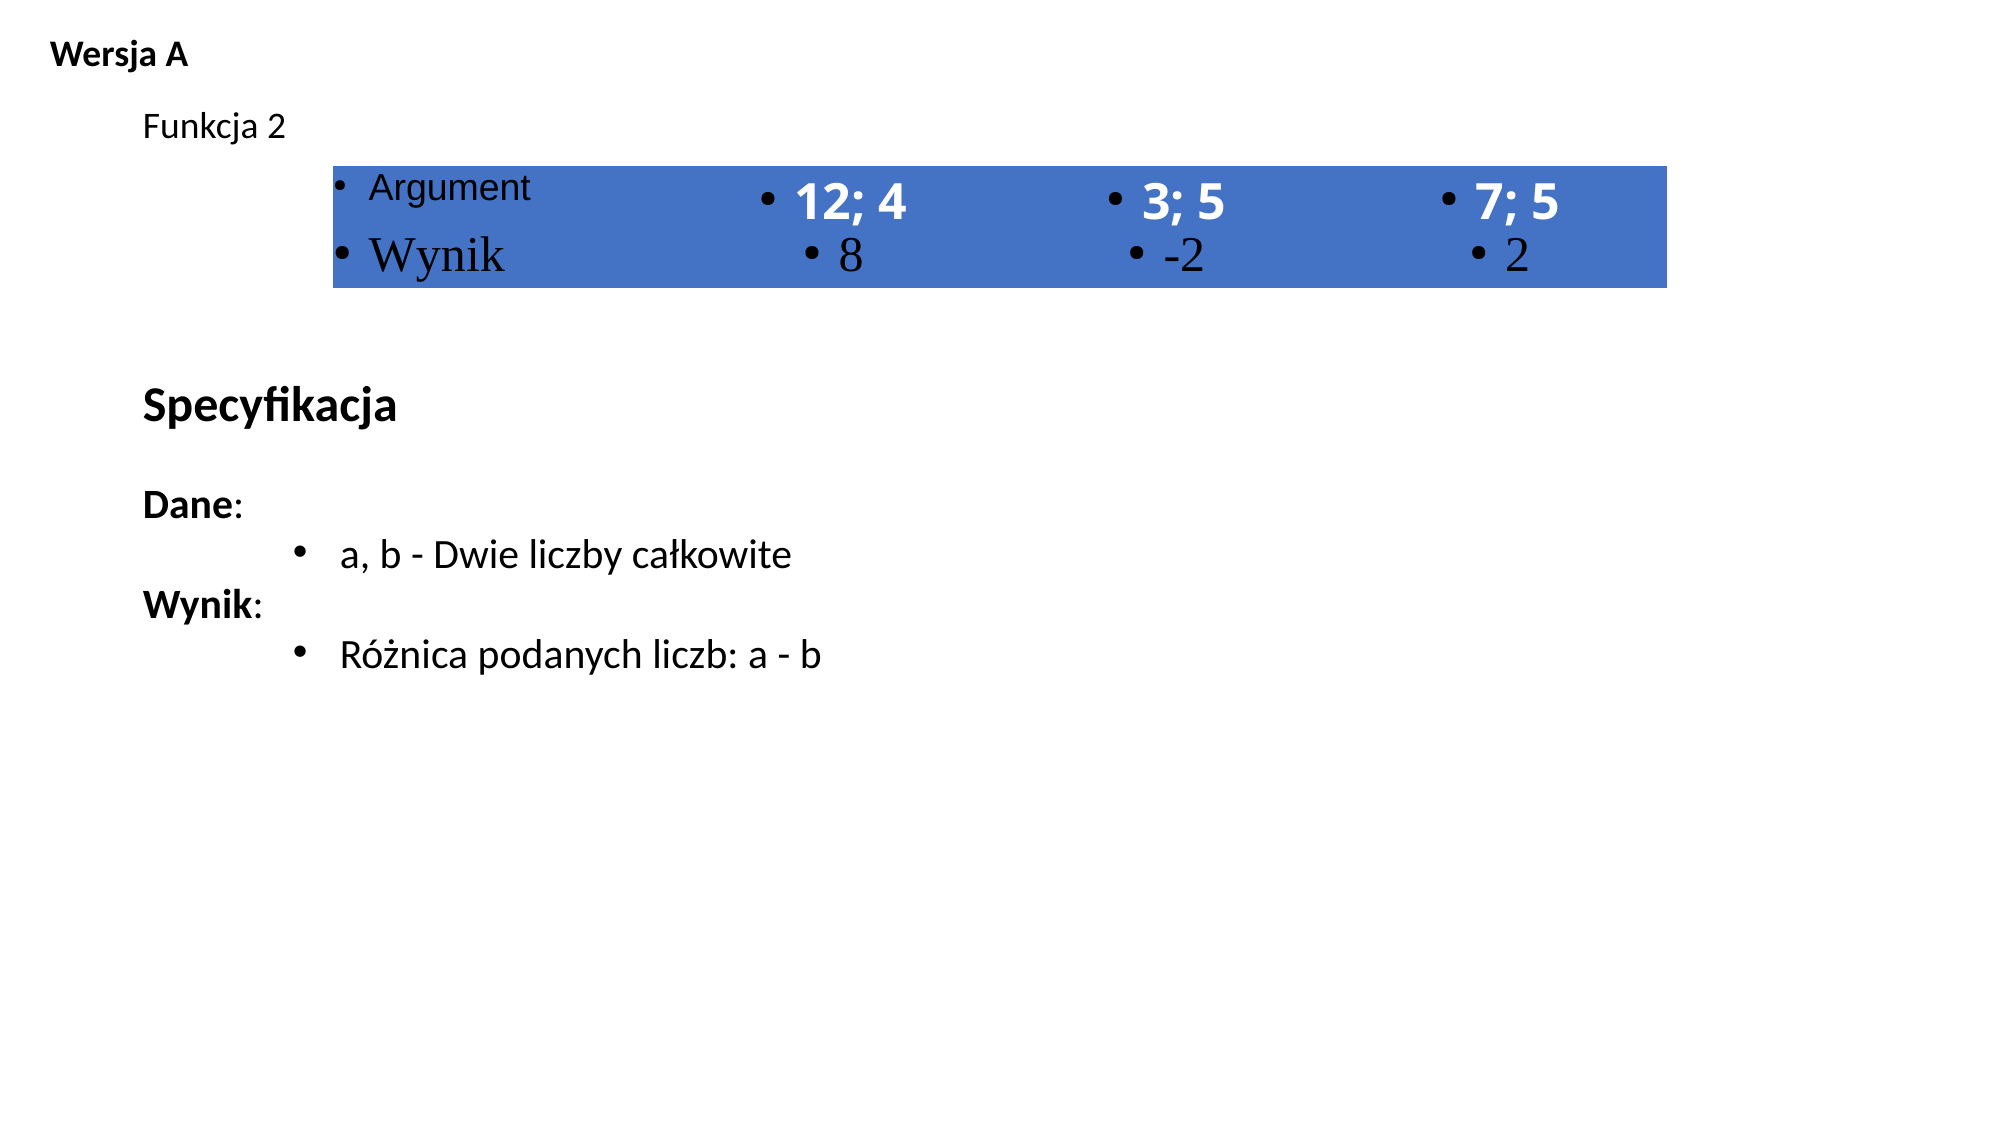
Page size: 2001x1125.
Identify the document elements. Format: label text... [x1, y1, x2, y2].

table_cell 8 [667, 227, 1000, 288]
text_box Funkcja 2 [127, 94, 394, 155]
table_header 3; 5 [1000, 166, 1333, 227]
table_cell Wynik [333, 227, 667, 288]
text_box Specyfikacja Dane: a, b - Dwie liczby całkowite Wynik: Różnica podanych liczb: a - b [127, 364, 1667, 688]
table_cell 2 [1333, 227, 1667, 288]
text_box Wersja A [34, 21, 206, 83]
table_header 7; 5 [1333, 166, 1667, 227]
table_cell -2 [1000, 227, 1333, 288]
table_header 12; 4 [667, 166, 1000, 227]
table_header Argument [333, 166, 667, 227]
